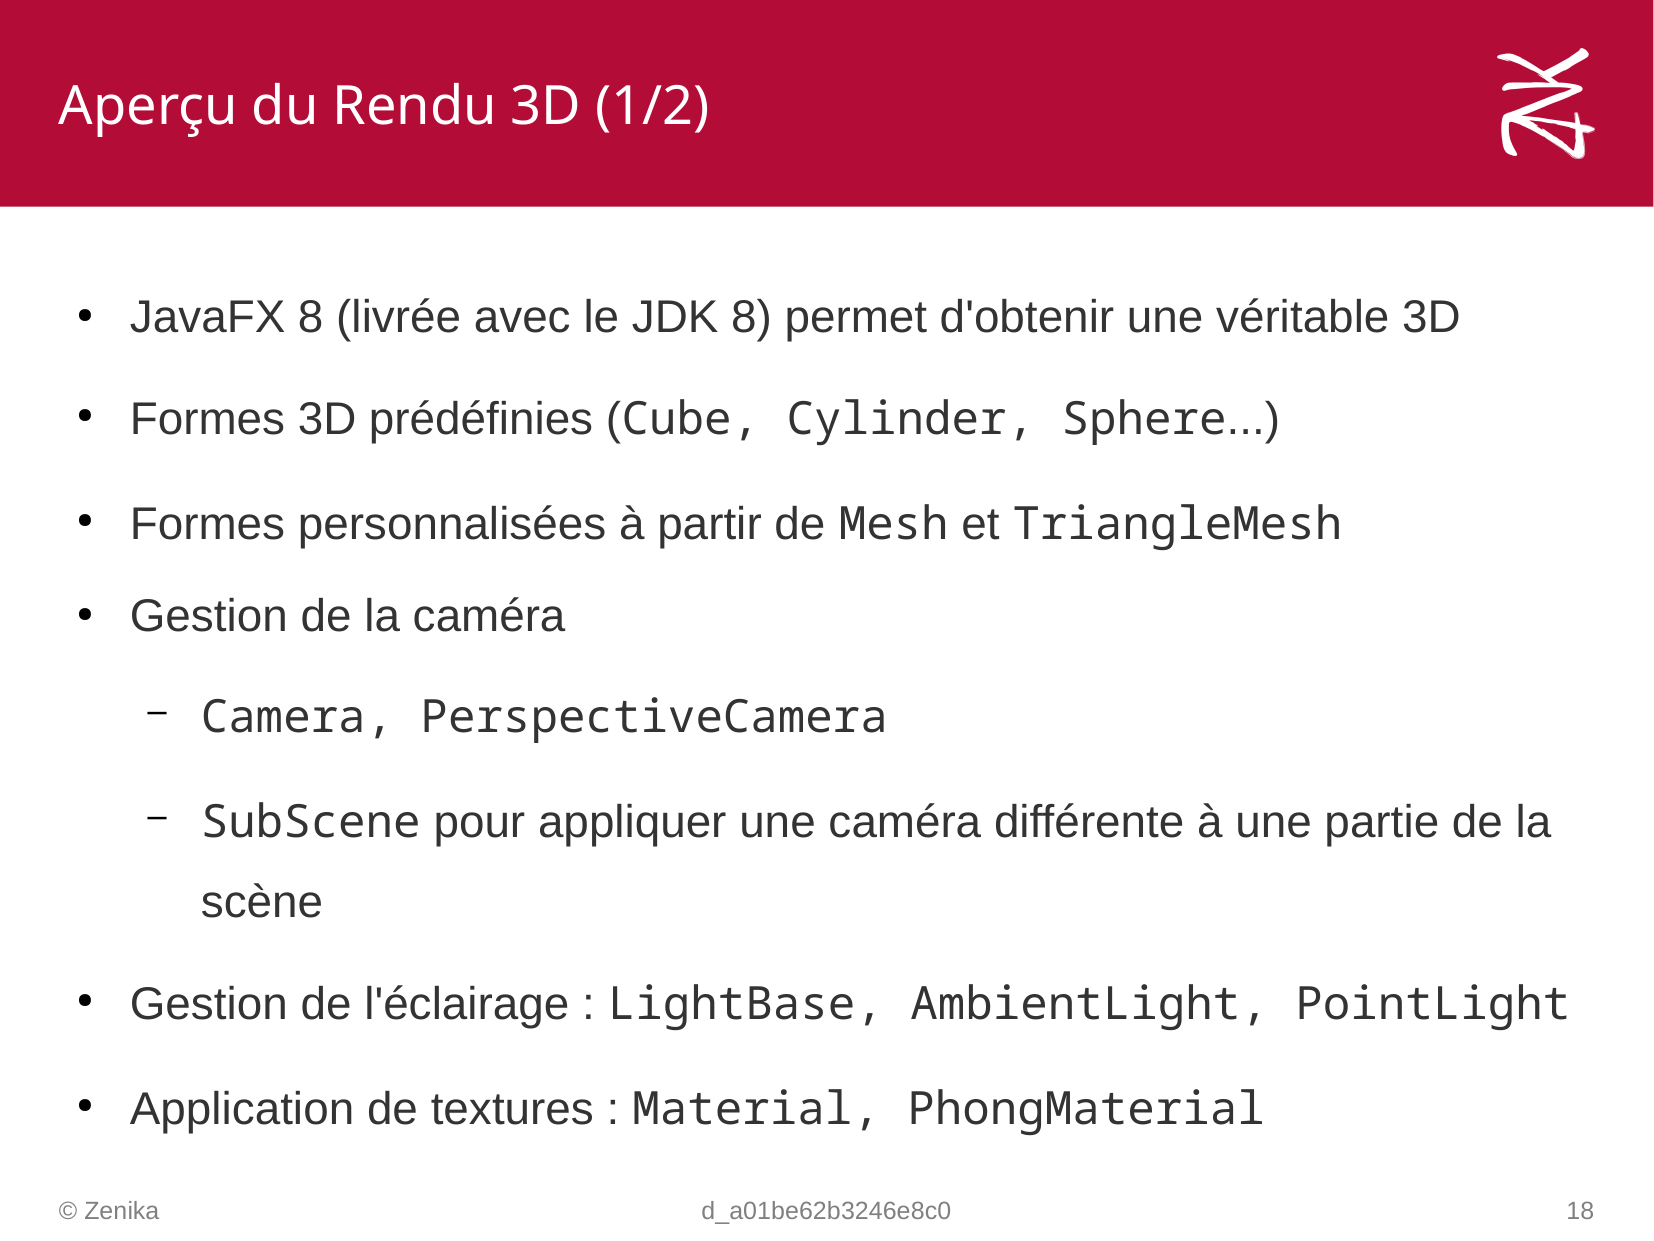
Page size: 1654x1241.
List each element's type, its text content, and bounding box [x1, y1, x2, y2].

list JavaFX 8 (livrée avec le JDK 8) permet d'obtenir une véritable 3D Formes 3D prédéfinies (Cube, Cylinder, Sphere...) Formes personnalisées à partir de Mesh et TriangleMesh Gestion de la caméra Camera, PerspectiveCamera SubScene pour appliquer une caméra différente à une partie de la scène Gestion de l'éclairage : LightBase, AmbientLight, PointLight Application de textures : Material, PhongMaterial [59, 265, 1595, 1182]
title Aperçu du Rendu 3D (1/2) [59, 29, 1595, 178]
